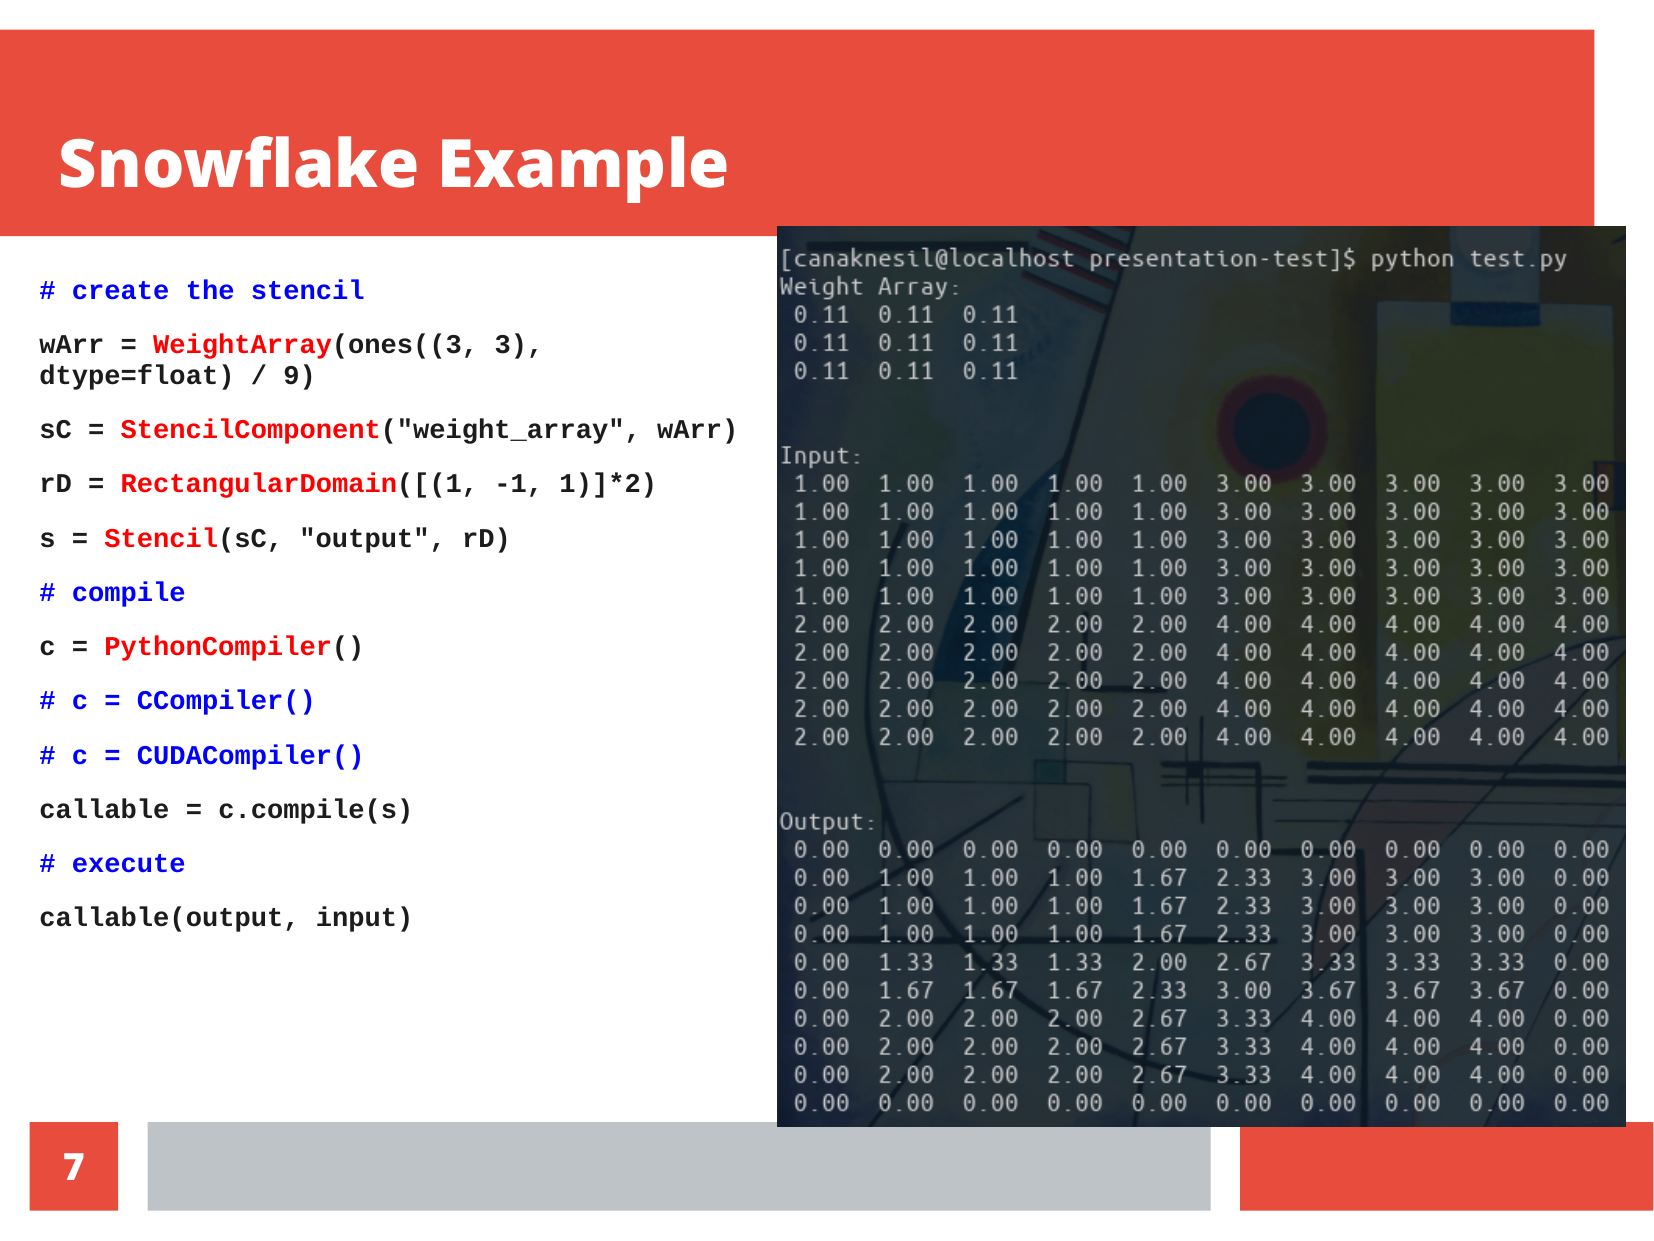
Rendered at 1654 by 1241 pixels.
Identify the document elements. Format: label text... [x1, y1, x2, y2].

title Snowflake Example [59, 59, 1595, 207]
picture [777, 226, 1626, 1127]
list # create the stencil wArr = WeightArray(ones((3, 3), dtype=float) / 9) sC = StencilComponent("weight_array", wArr) rD = RectangularDomain([(1, -1, 1)]*2) s = Stencil(sC, "output", rD) # compile c = PythonCompiler() # c = CCompiler() # c = CUDACompiler() callable = c.compile(s) # execute callable(output, input) [39, 276, 751, 1045]
